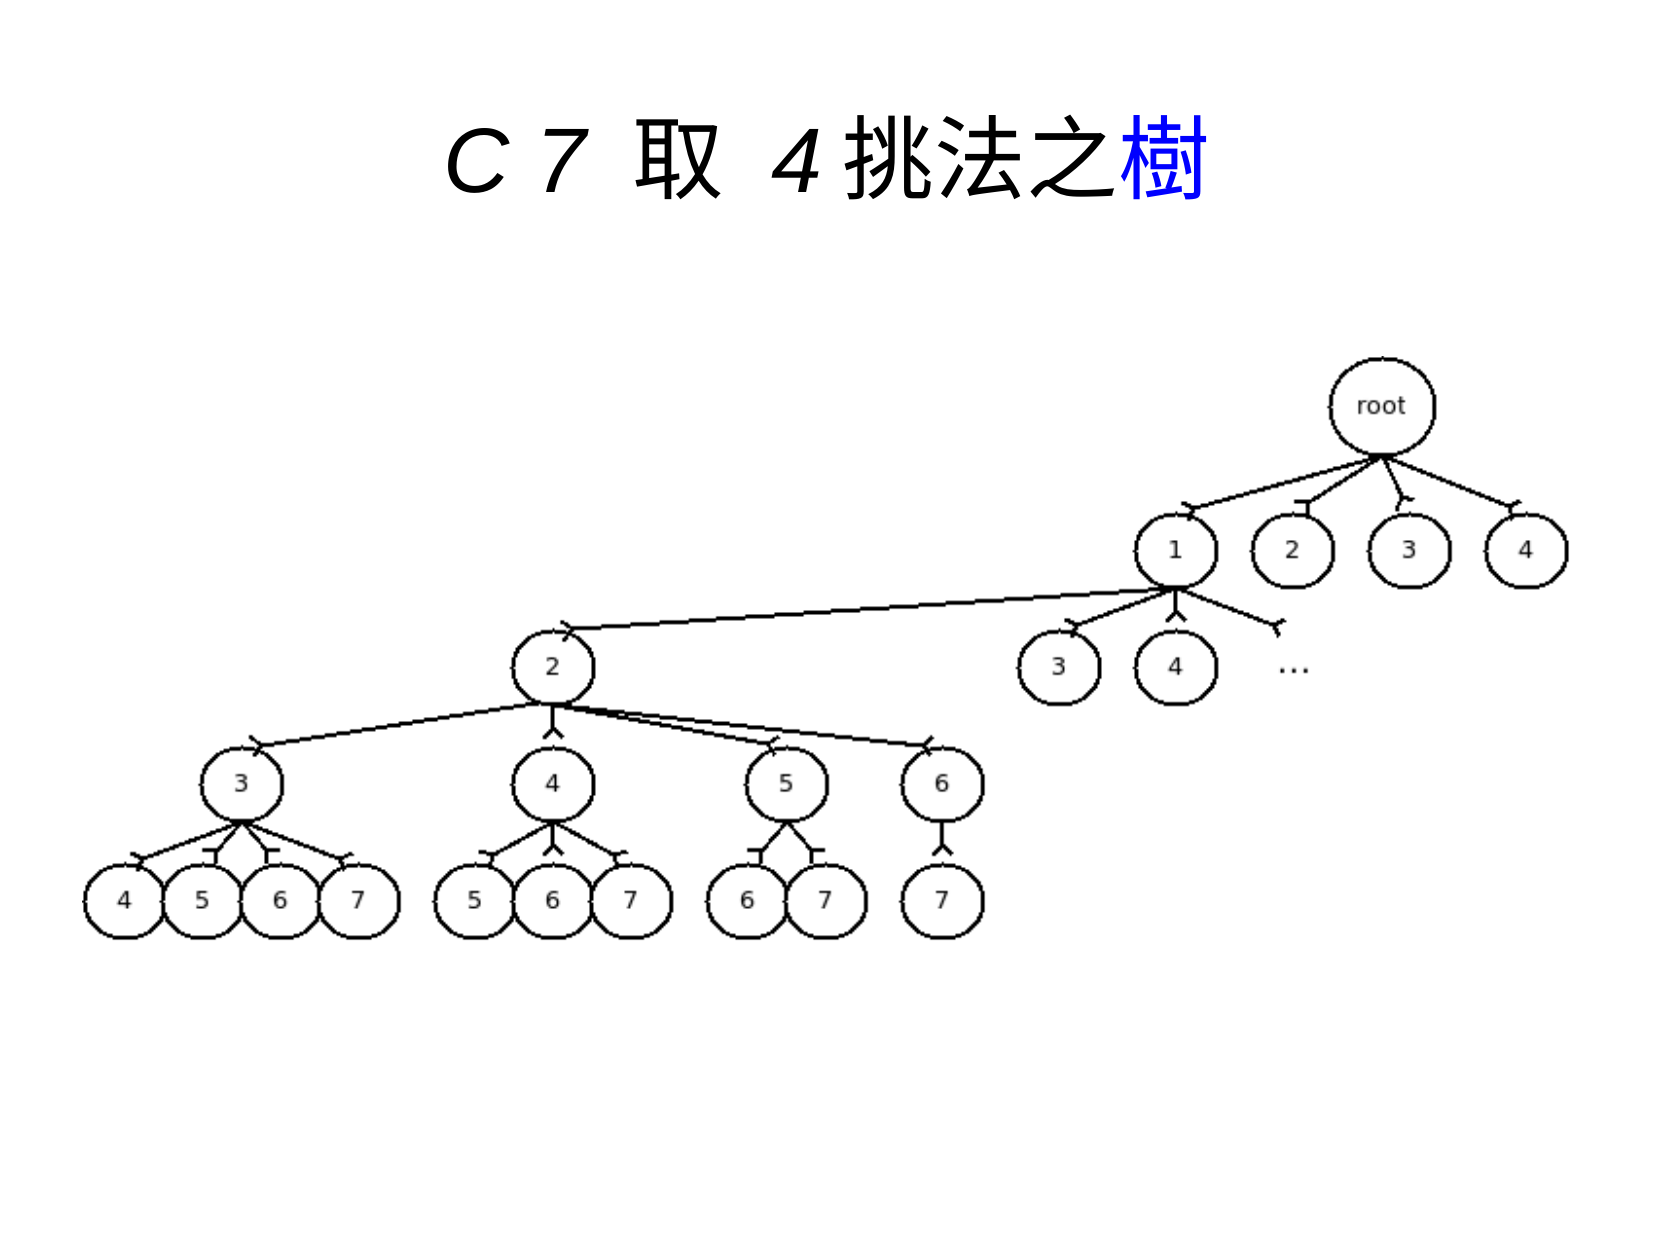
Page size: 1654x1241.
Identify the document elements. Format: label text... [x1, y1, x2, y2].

picture [82, 356, 1571, 944]
title C 7 取 4挑法之樹 [82, 49, 1571, 257]
